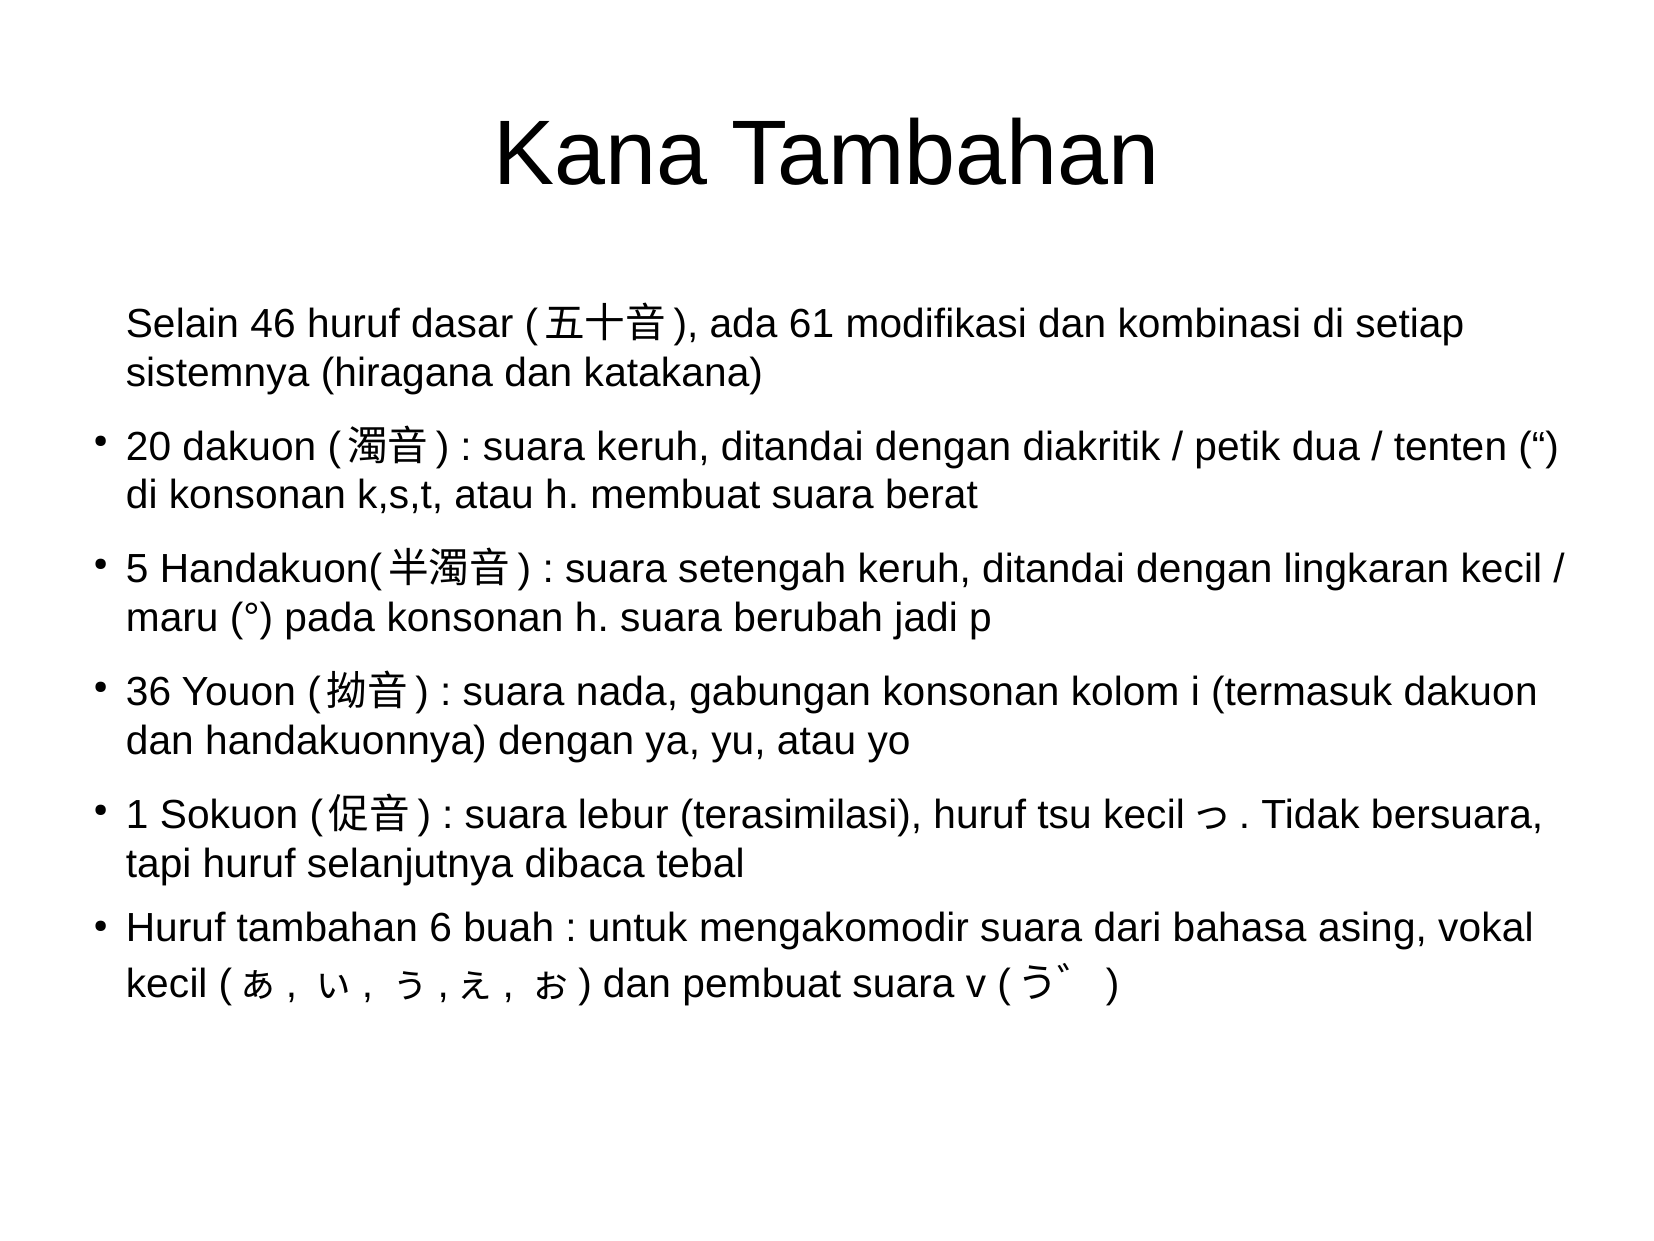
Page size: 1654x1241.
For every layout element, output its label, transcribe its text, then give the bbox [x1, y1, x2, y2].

title Kana Tambahan [82, 49, 1571, 257]
list Selain 46 huruf dasar (五十音), ada 61 modifikasi dan kombinasi di setiap sistemnya (hiragana dan katakana) 20 dakuon (濁音) : suara keruh, ditandai dengan diakritik / petik dua / tenten (“) di konsonan k,s,t, atau h. membuat suara berat 5 Handakuon(半濁音) : suara setengah keruh, ditandai dengan lingkaran kecil / maru (°) pada konsonan h. suara berubah jadi p 36 Youon (拗音) : suara nada, gabungan konsonan kolom i (termasuk dakuon dan handakuonnya) dengan ya, yu, atau yo 1 Sokuon (促音) : suara lebur (terasimilasi), huruf tsu kecilっ. Tidak bersuara, tapi huruf selanjutnya dibaca tebal Huruf tambahan 6 buah : untuk mengakomodir suara dari bahasa asing, vokal kecil (ぁ, ぃ, ぅ,ぇ, ぉ) dan pembuat suara v (う゛) [82, 290, 1571, 1010]
